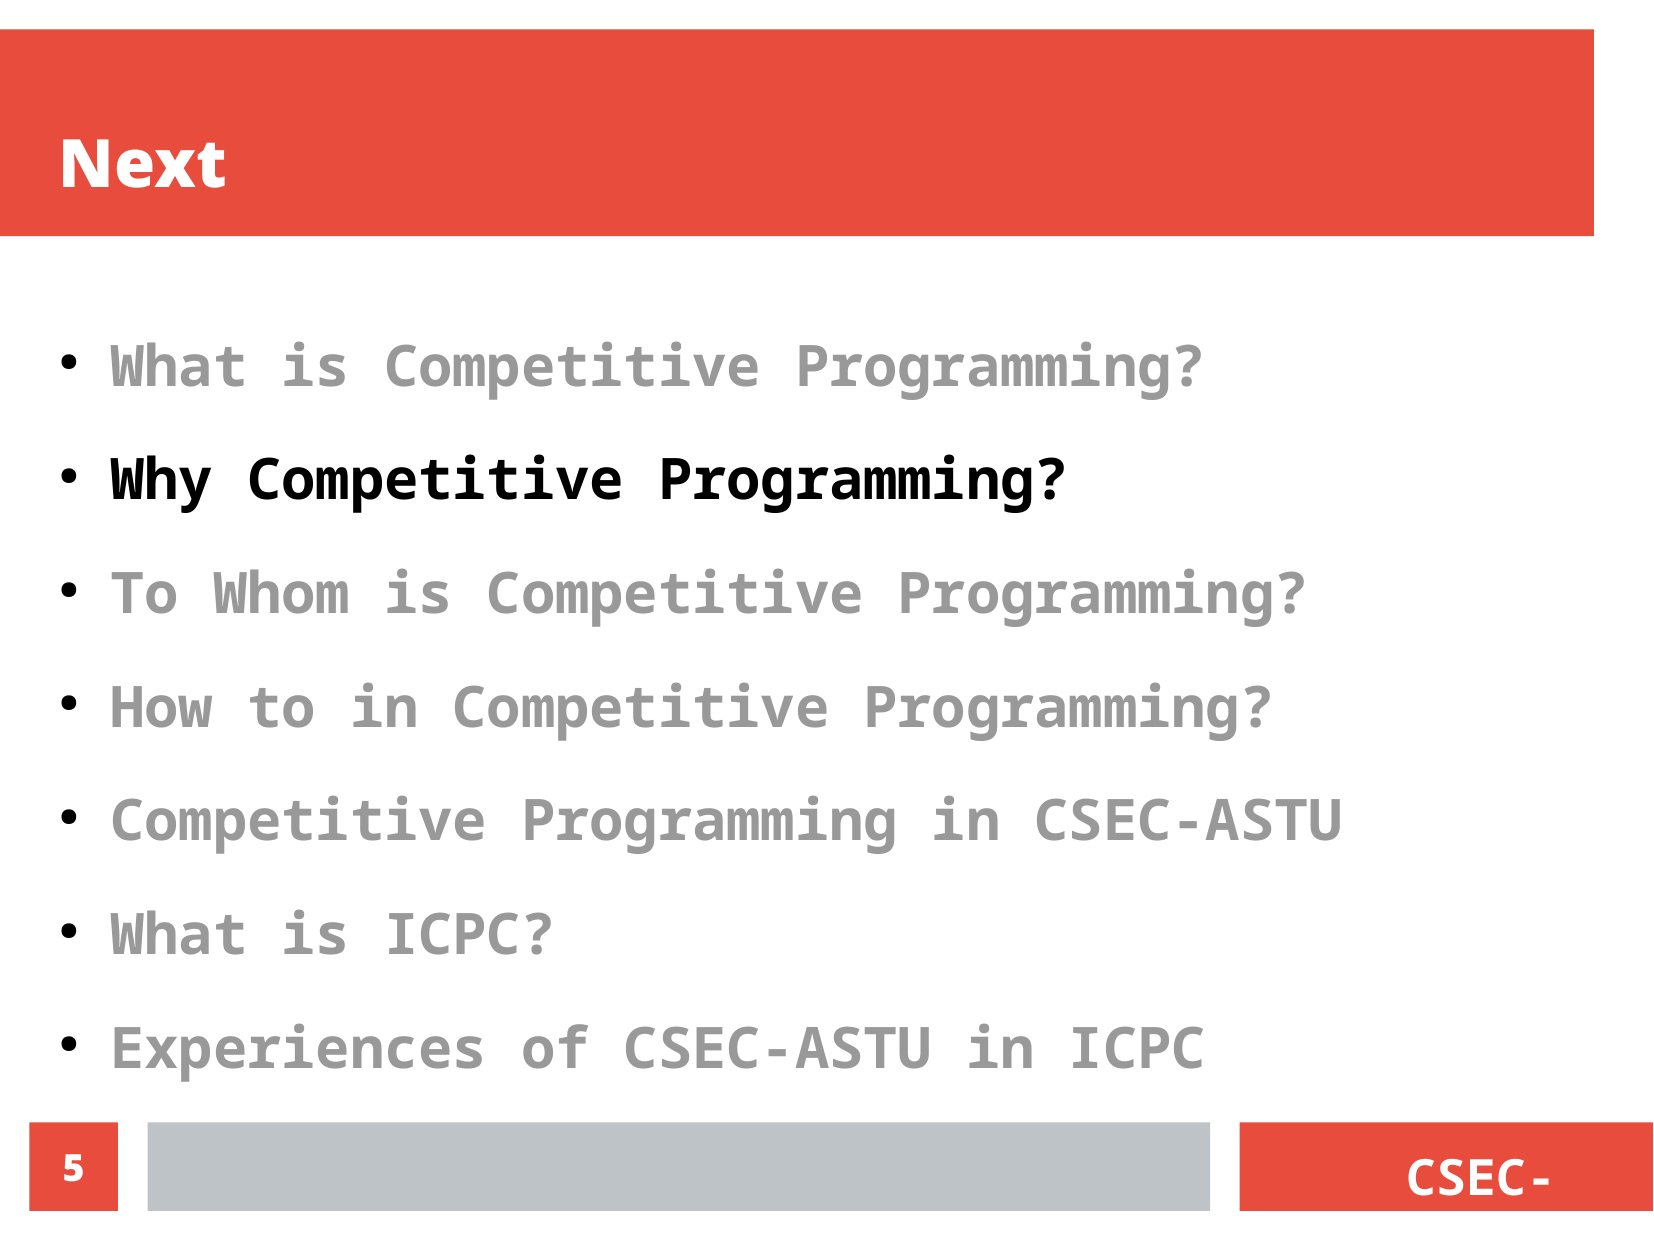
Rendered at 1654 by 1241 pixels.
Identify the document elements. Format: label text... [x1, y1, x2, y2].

list What is Competitive Programming? Why Competitive Programming? To Whom is Competitive Programming? How to in Competitive Programming? Competitive Programming in CSEC-ASTU What is ICPC? Experiences of CSEC-ASTU in ICPC [58, 324, 1565, 1093]
title Next [58, 58, 1594, 207]
text_box CSEC-ASTU [1391, 1134, 1653, 1241]
